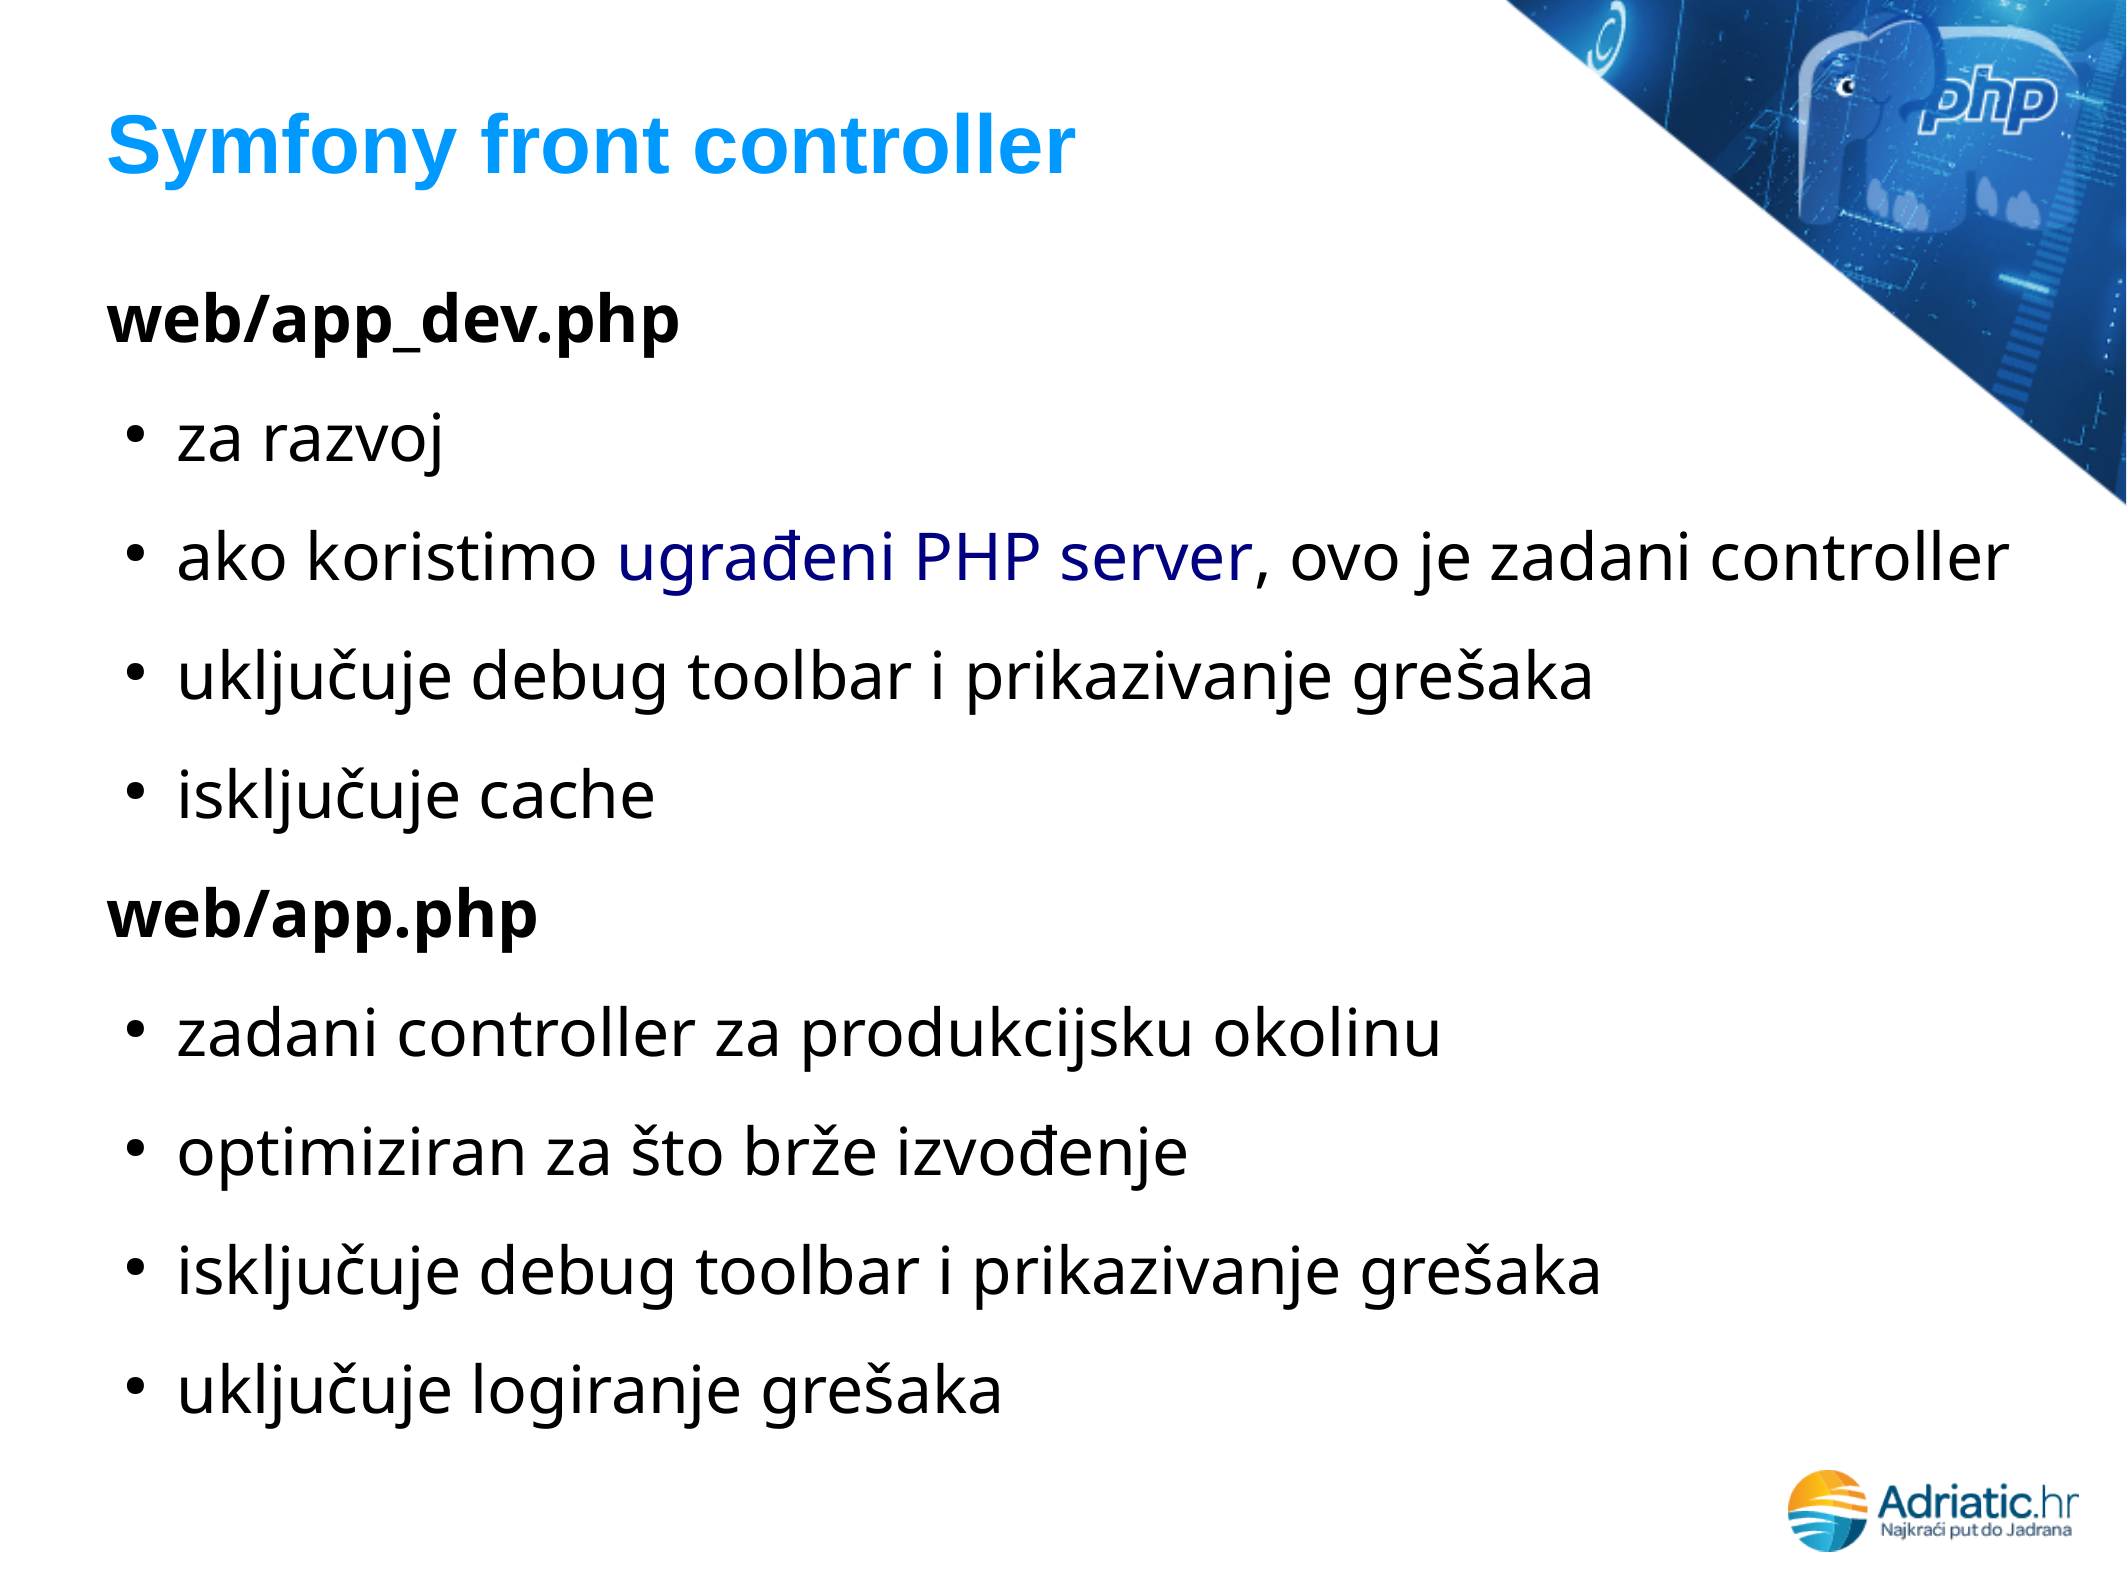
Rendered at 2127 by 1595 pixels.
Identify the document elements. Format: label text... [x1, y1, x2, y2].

title Symfony front controller [106, 70, 1630, 219]
picture [1788, 1470, 2079, 1552]
picture [1505, 0, 2127, 625]
list web/app_dev.php za razvoj ako koristimo ugrađeni PHP server, ovo je zadani controller uključuje debug toolbar i prikazivanje grešaka isključuje cache web/app.php zadani controller za produkcijsku okolinu optimiziran za što brže izvođenje isključuje debug toolbar i prikazivanje grešaka uključuje logiranje grešaka [106, 271, 2020, 1453]
